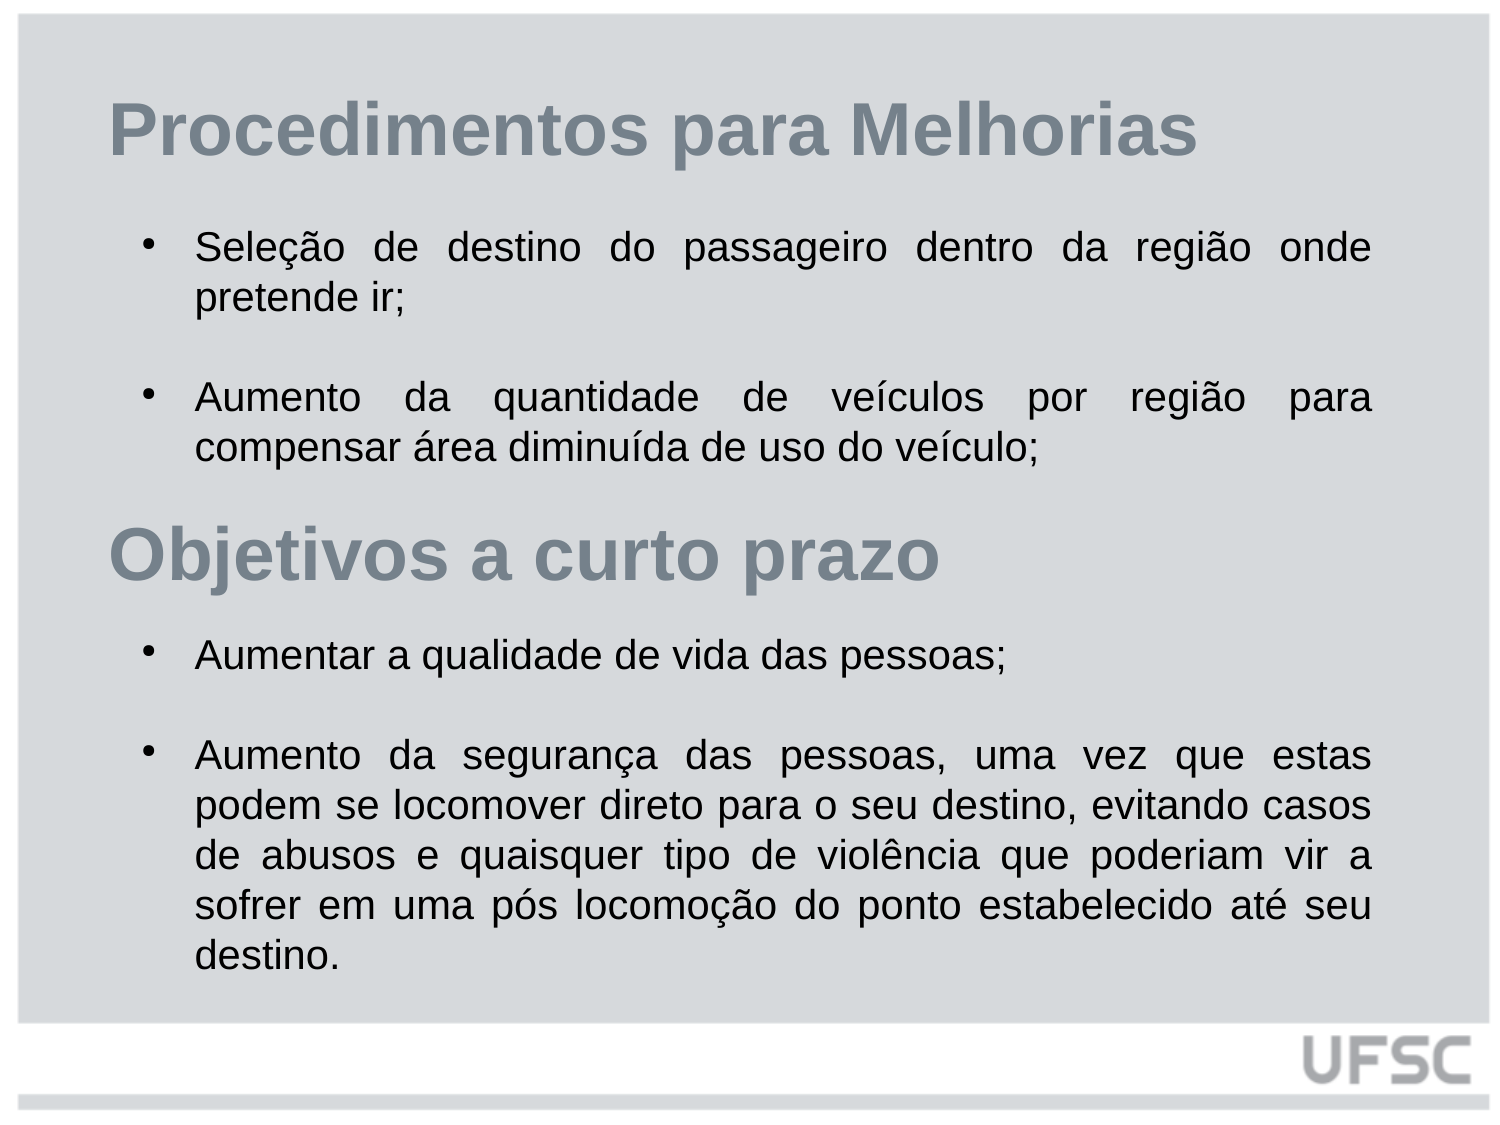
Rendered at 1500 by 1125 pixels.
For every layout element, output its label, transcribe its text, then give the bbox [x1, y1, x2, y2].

list Seleção de destino do passageiro dentro da região onde pretende ir; Aumento da quantidade de veículos por região para compensar área diminuída de uso do veículo; [109, 212, 1388, 502]
list Aumentar a qualidade de vida das pessoas; Aumento da segurança das pessoas, uma vez que estas podem se locomover direto para o seu destino, evitando casos de abusos e quaisquer tipo de violência que poderiam vir a sofrer em uma pós locomoção do ponto estabelecido até seu destino. [109, 620, 1388, 1004]
title Procedimentos para Melhorias [94, 83, 1388, 201]
title Objetivos a curto prazo [94, 508, 1388, 626]
picture [0, 0, 1500, 1125]
